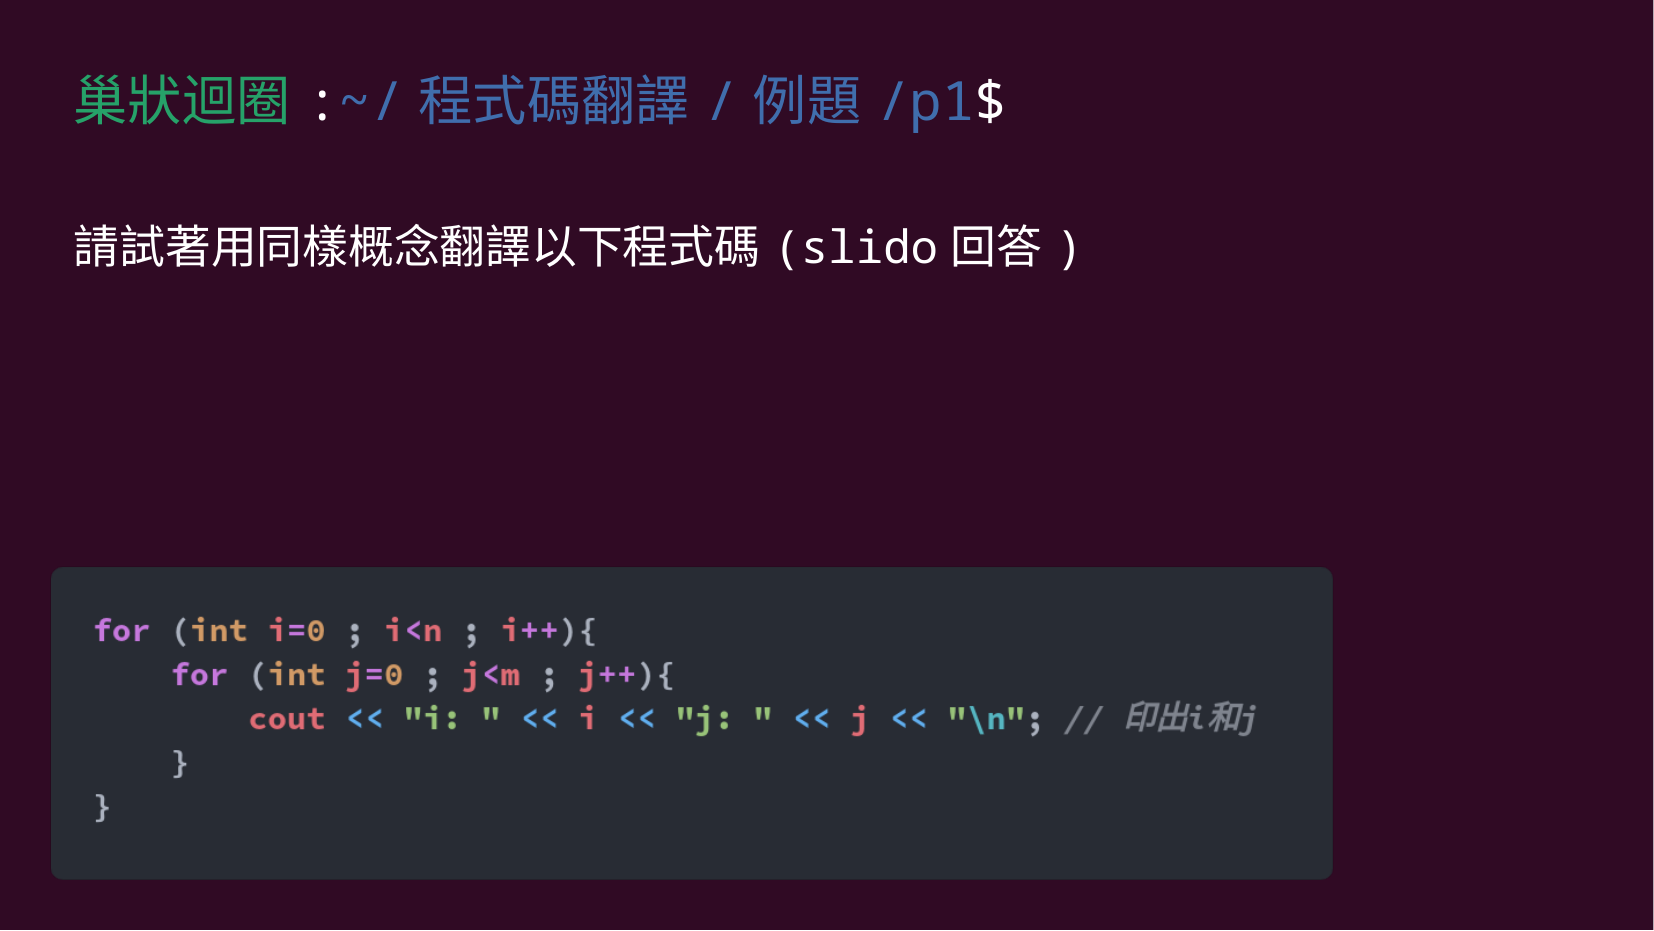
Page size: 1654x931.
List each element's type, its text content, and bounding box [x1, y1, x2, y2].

text_box 請試著用同樣概念翻譯以下程式碼(slido回答) [59, 193, 1613, 488]
text_box 巢狀迴圈:~/程式碼翻譯/例題/p1$ [59, 55, 1201, 139]
picture [0, 516, 1384, 931]
